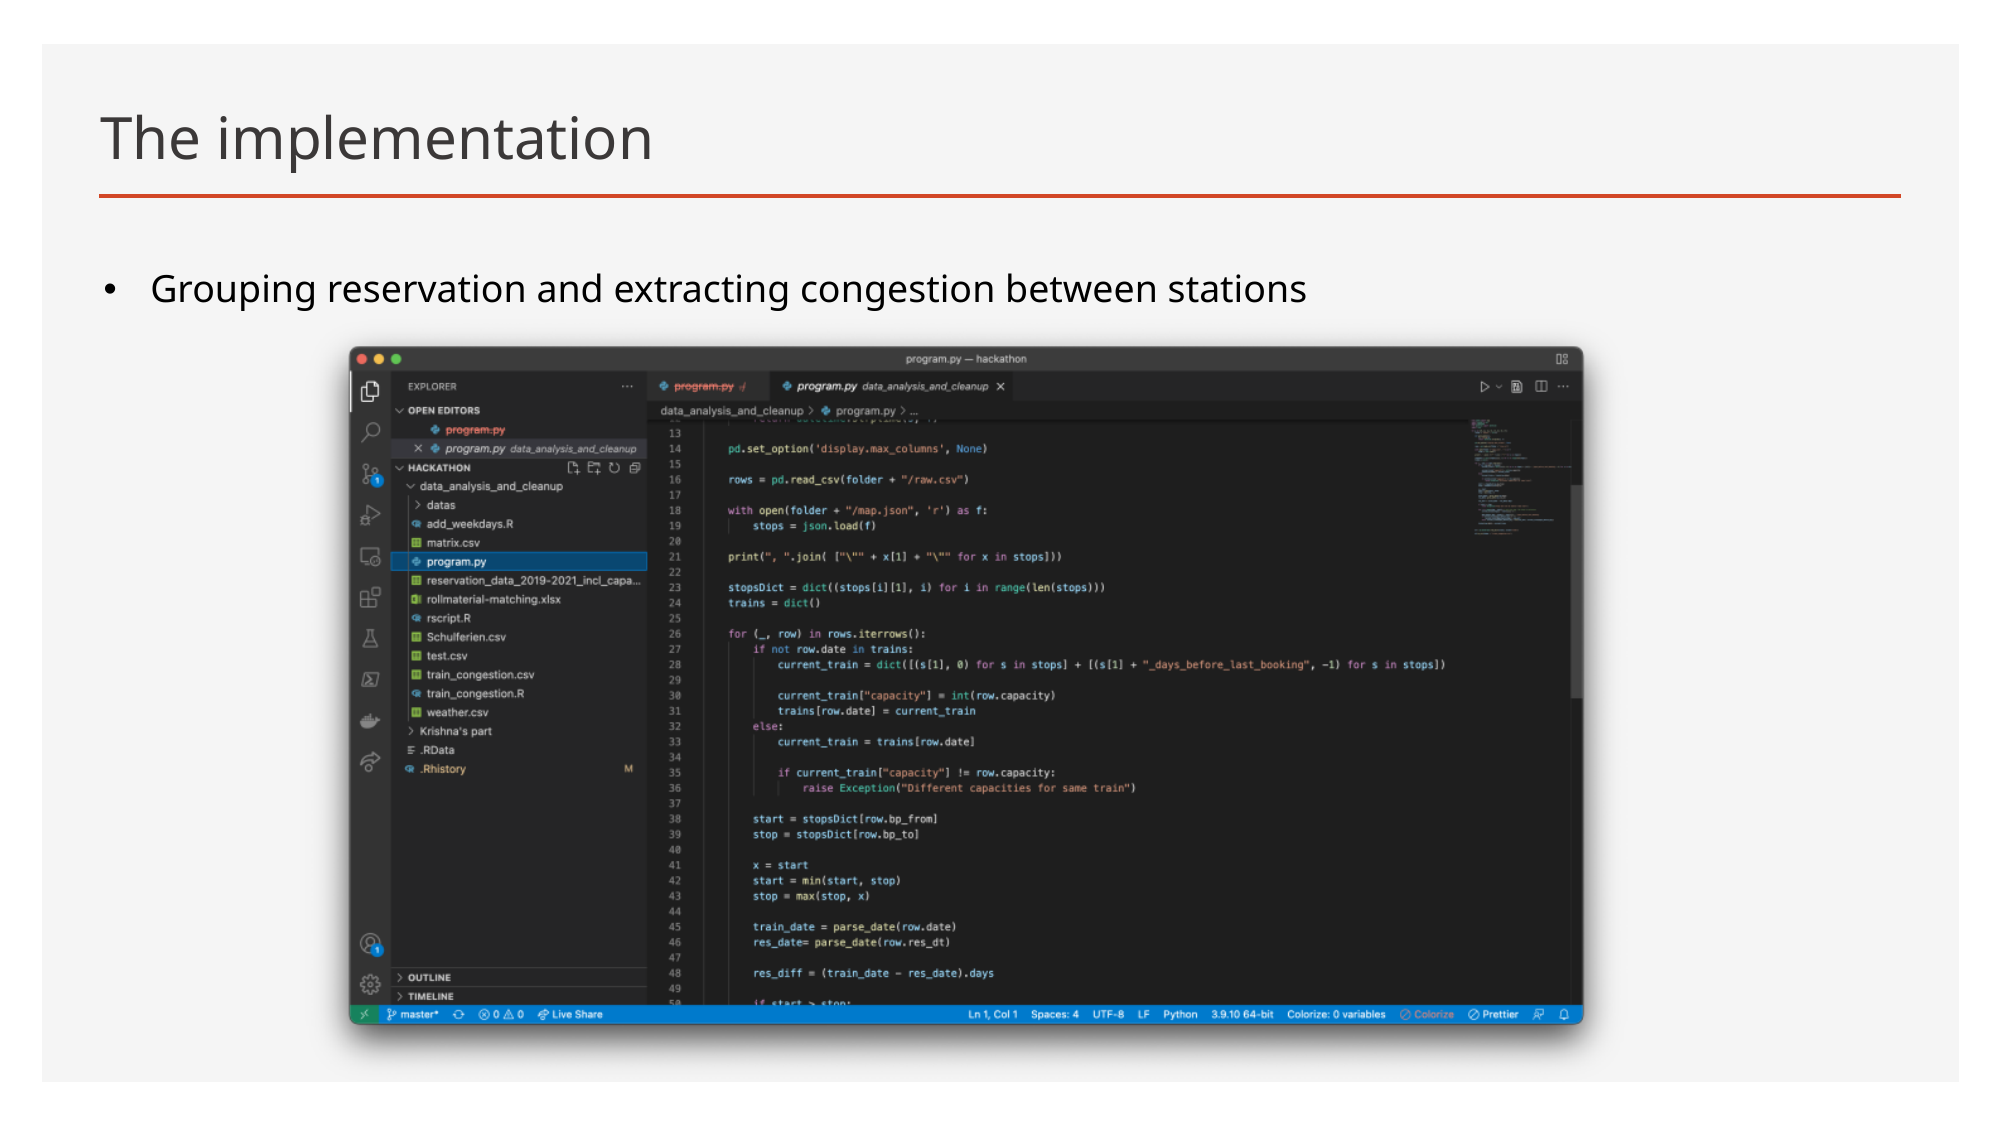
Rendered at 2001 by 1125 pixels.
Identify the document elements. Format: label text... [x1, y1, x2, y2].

picture [302, 315, 1631, 1087]
title The implementation [85, 73, 1214, 179]
list Grouping reservation and extracting congestion between stations [88, 235, 1330, 889]
